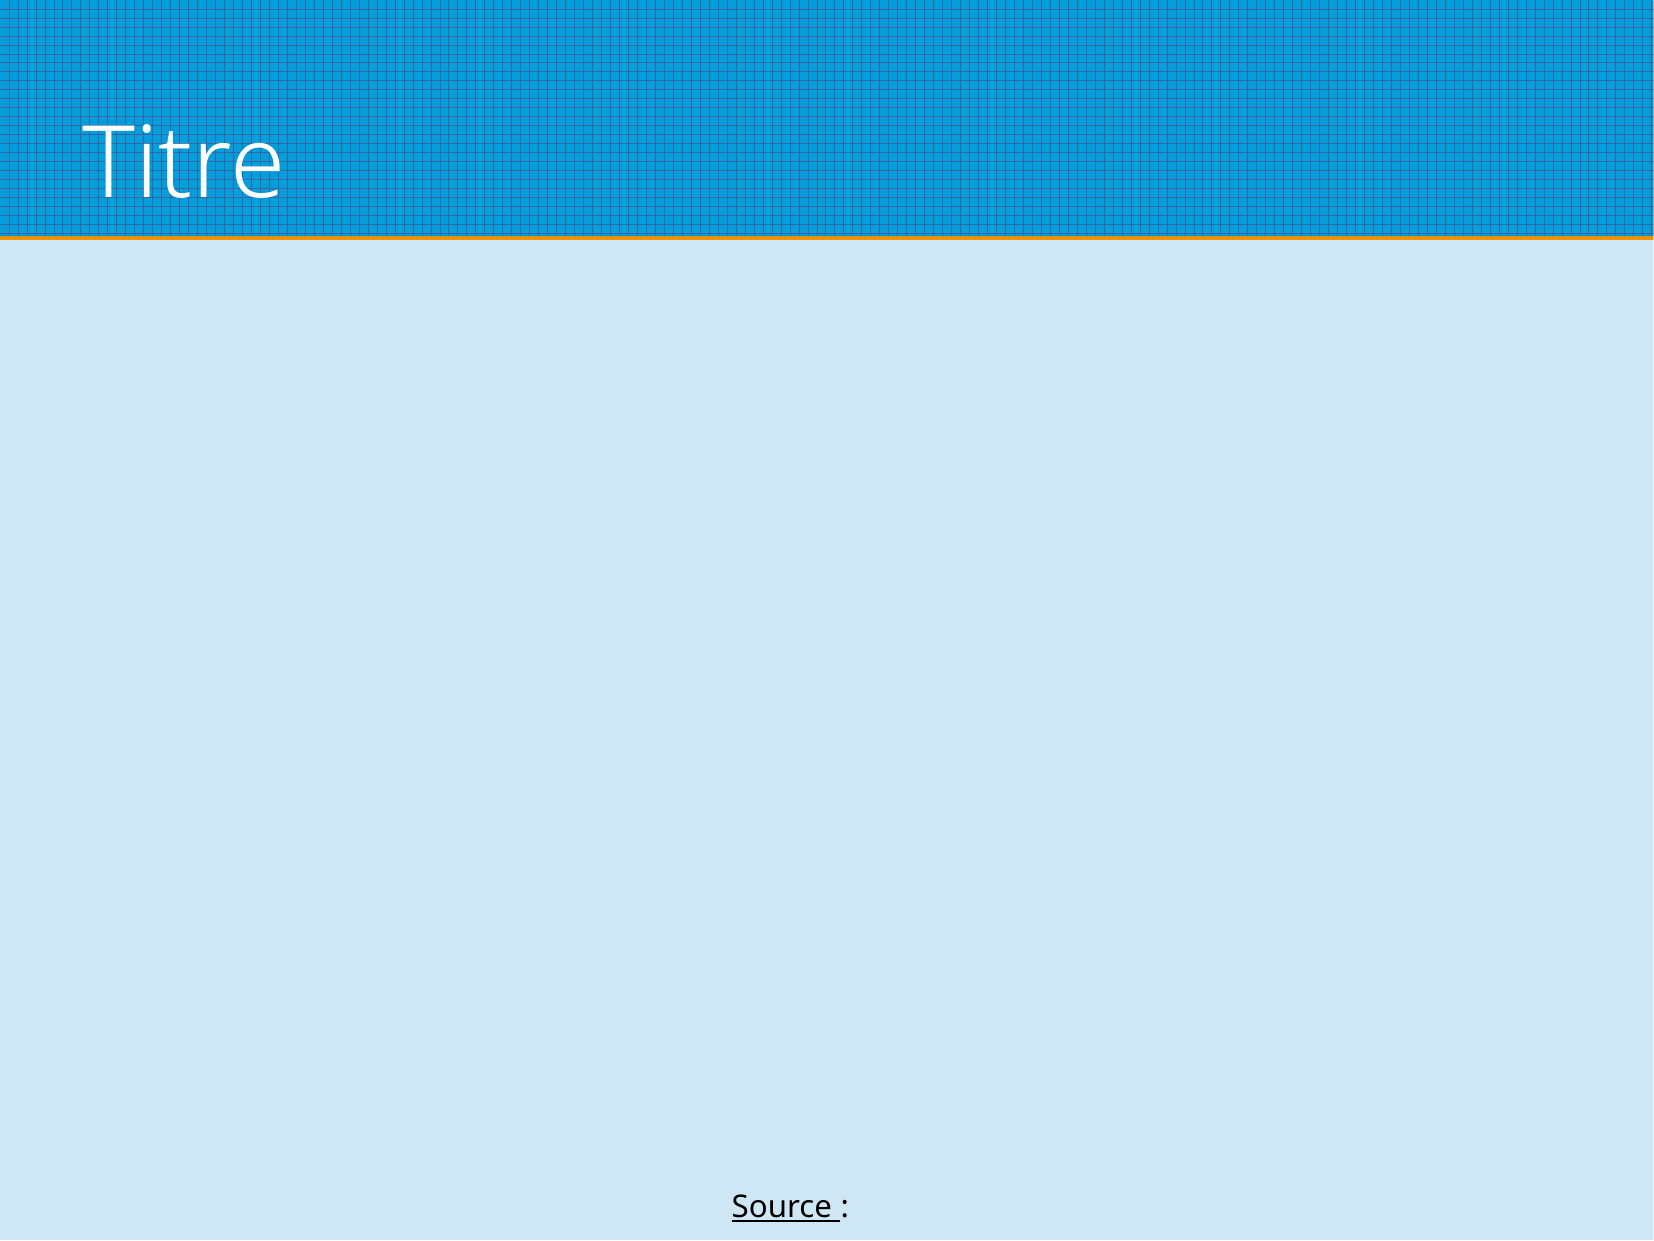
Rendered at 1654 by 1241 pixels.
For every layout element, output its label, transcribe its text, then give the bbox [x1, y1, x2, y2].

text_box Source : [725, 1179, 1654, 1232]
title Titre [82, 19, 1571, 227]
